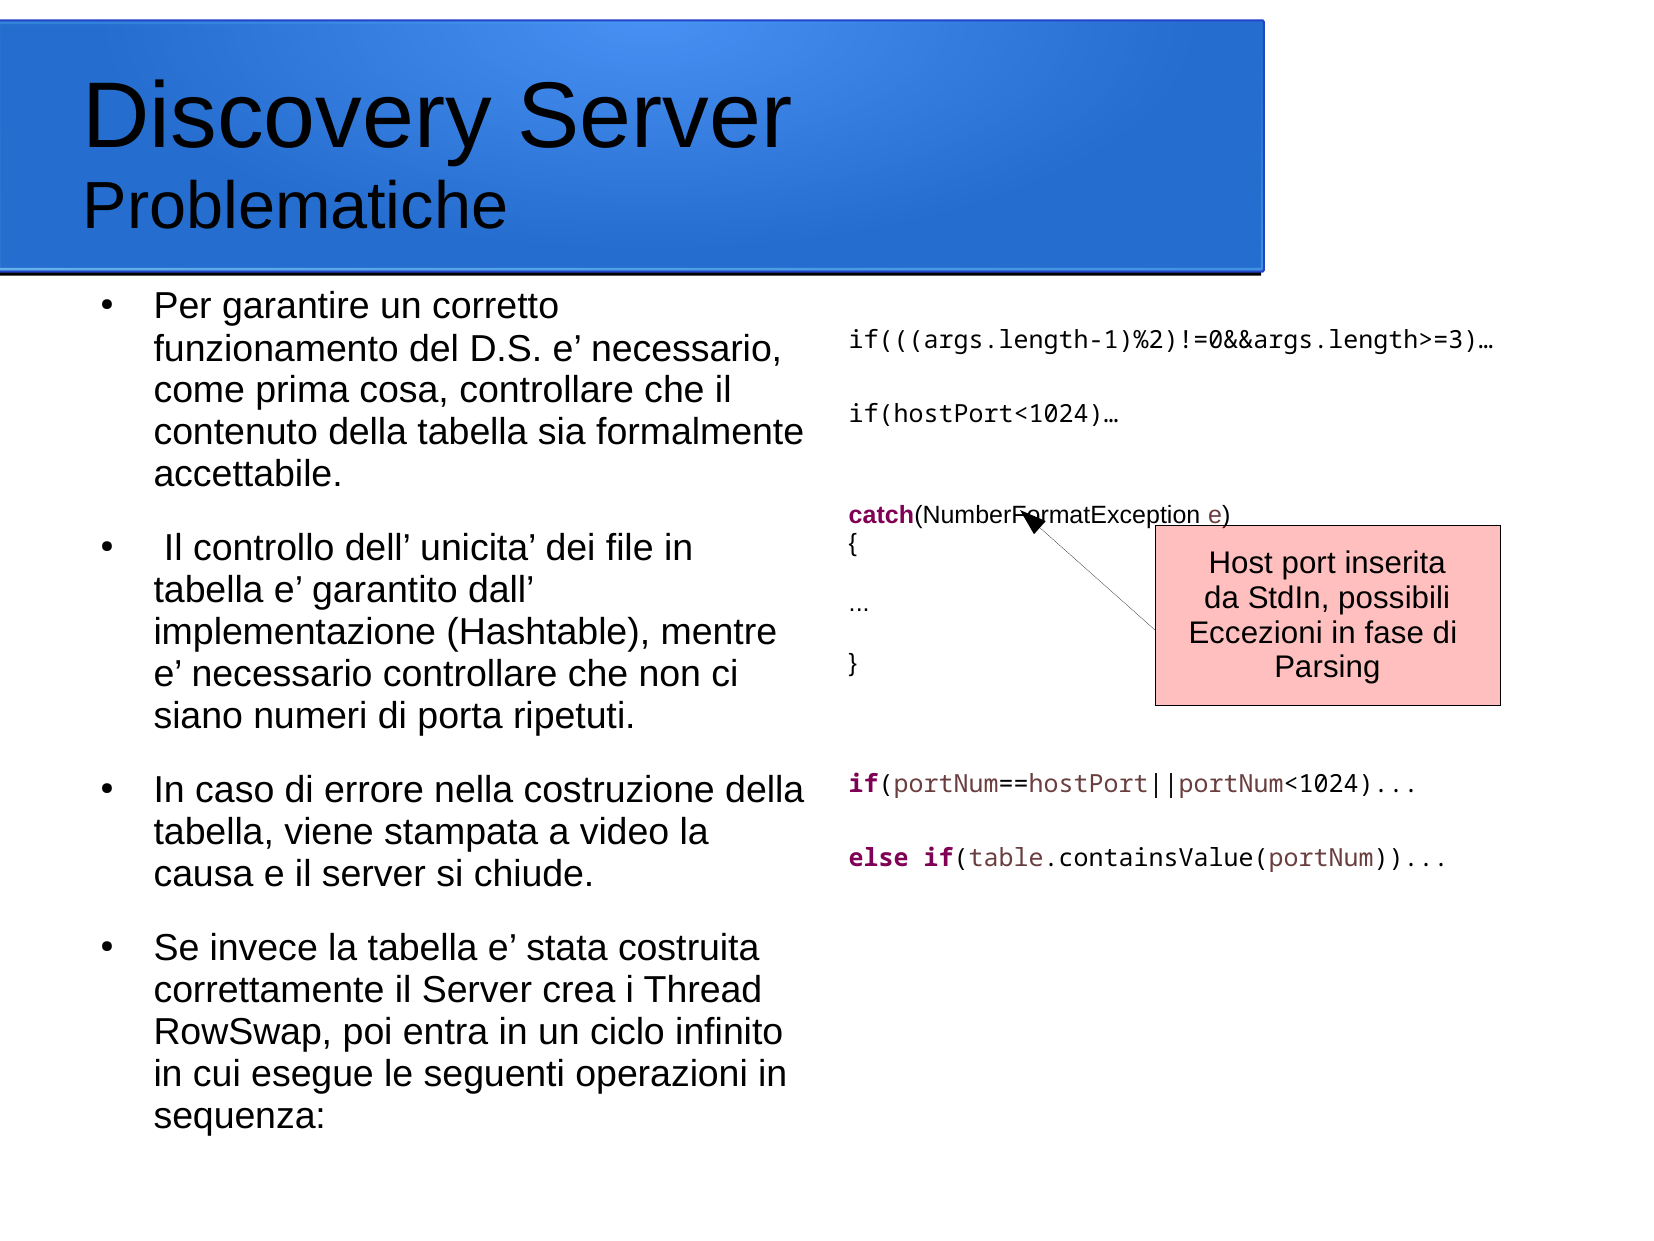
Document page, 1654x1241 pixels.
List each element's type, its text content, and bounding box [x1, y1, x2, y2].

list if(((args.length-1)%2)!=0&&args.length>=3)… if(hostPort<1024)… catch(NumberFormatException e) { ... } if(portNum==hostPort||portNum<1024)... else if(table.containsValue(portNum))... [848, 285, 1576, 1201]
list Per garantire un corretto funzionamento del D.S. e’ necessario, come prima cosa, controllare che il contenuto della tabella sia formalmente accettabile. Il controllo dell’ unicita’ dei file in tabella e’ garantito dall’ implementazione (Hashtable), mentre e’ necessario controllare che non ci siano numeri di porta ripetuti. In caso di errore nella costruzione della tabella, viene stampata a video la causa e il server si chiude. Se invece la tabella e’ stata costruita correttamente il Server crea i Thread RowSwap, poi entra in un ciclo infinito in cui esegue le seguenti operazioni in sequenza: [82, 285, 809, 1141]
text_box Host port inserita da StdIn, possibili Eccezioni in fase di Parsing [1155, 525, 1501, 706]
title Discovery Server Problematiche [82, 49, 1571, 257]
